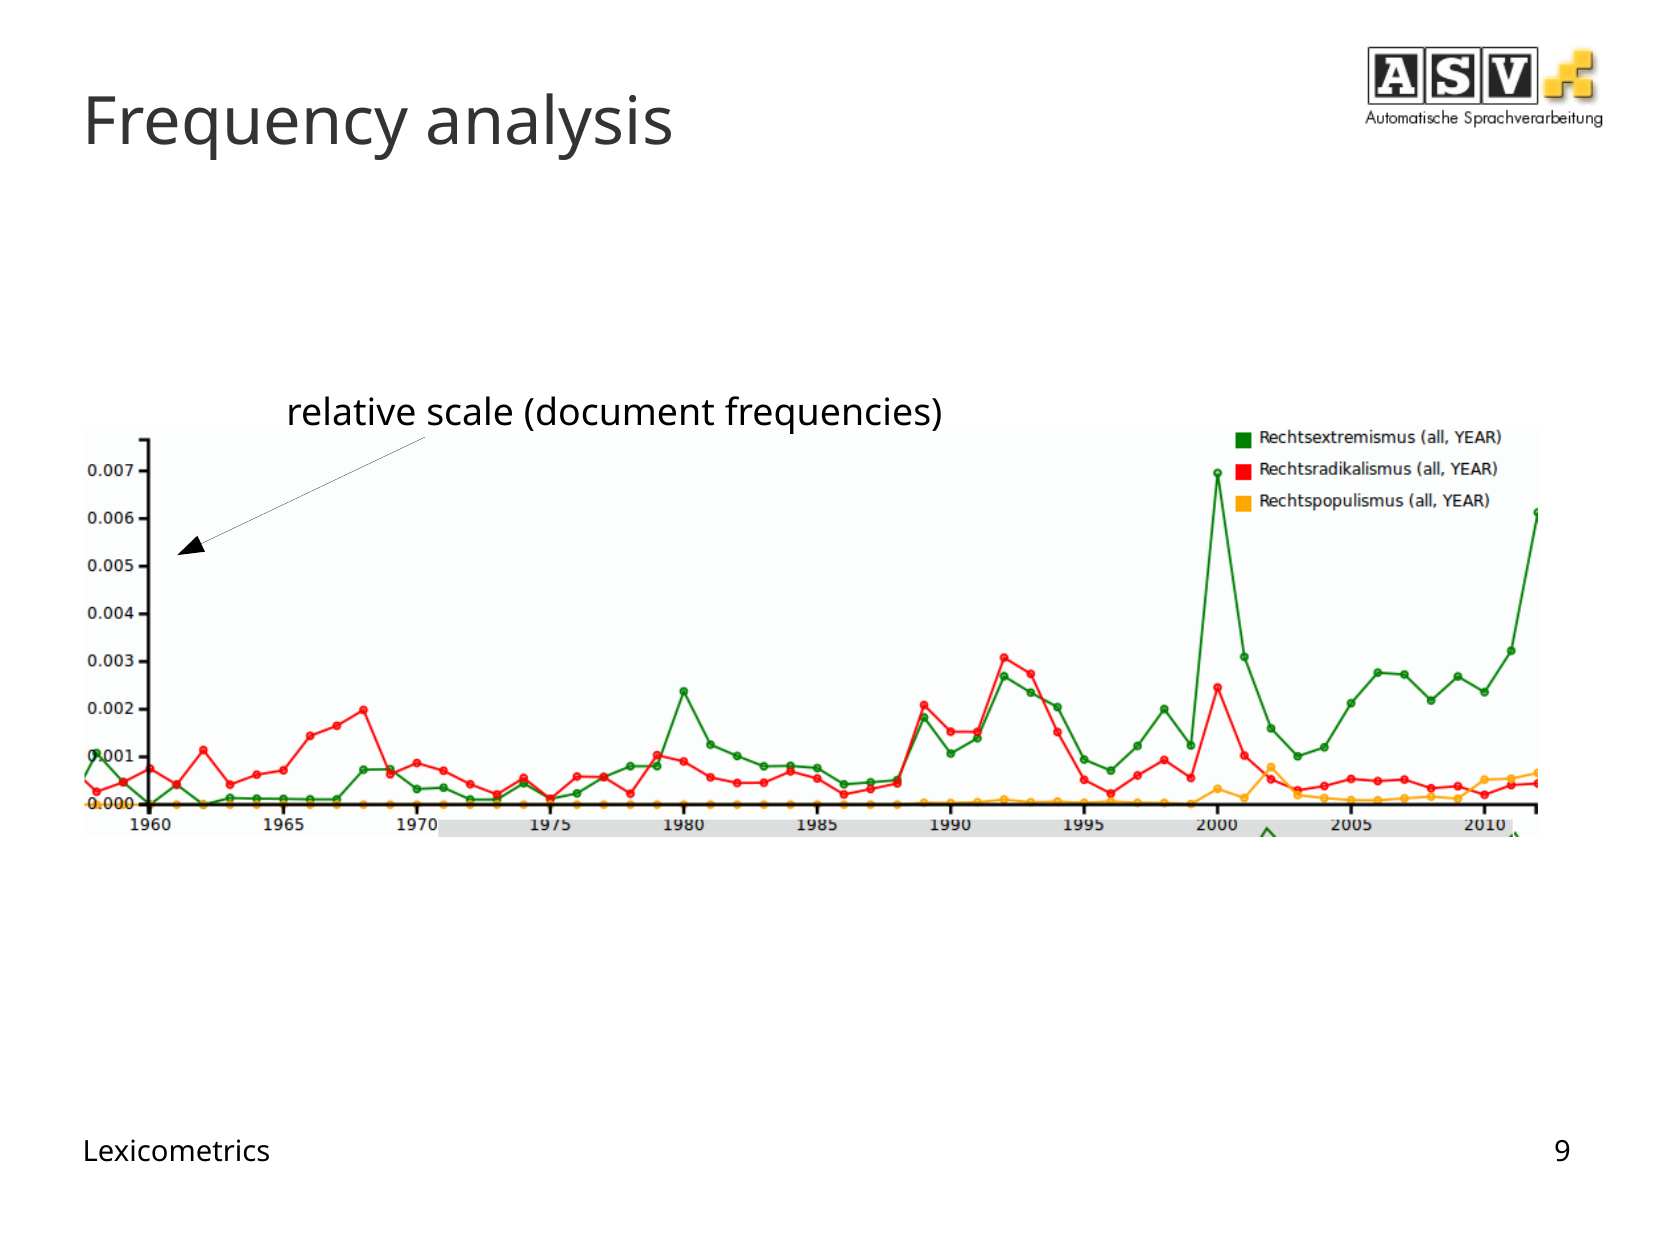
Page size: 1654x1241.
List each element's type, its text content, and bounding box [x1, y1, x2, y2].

picture [1364, 43, 1605, 129]
text_box relative scale (document frequencies) [271, 377, 981, 442]
title Frequency analysis [82, 49, 1347, 189]
picture [82, 426, 1538, 837]
